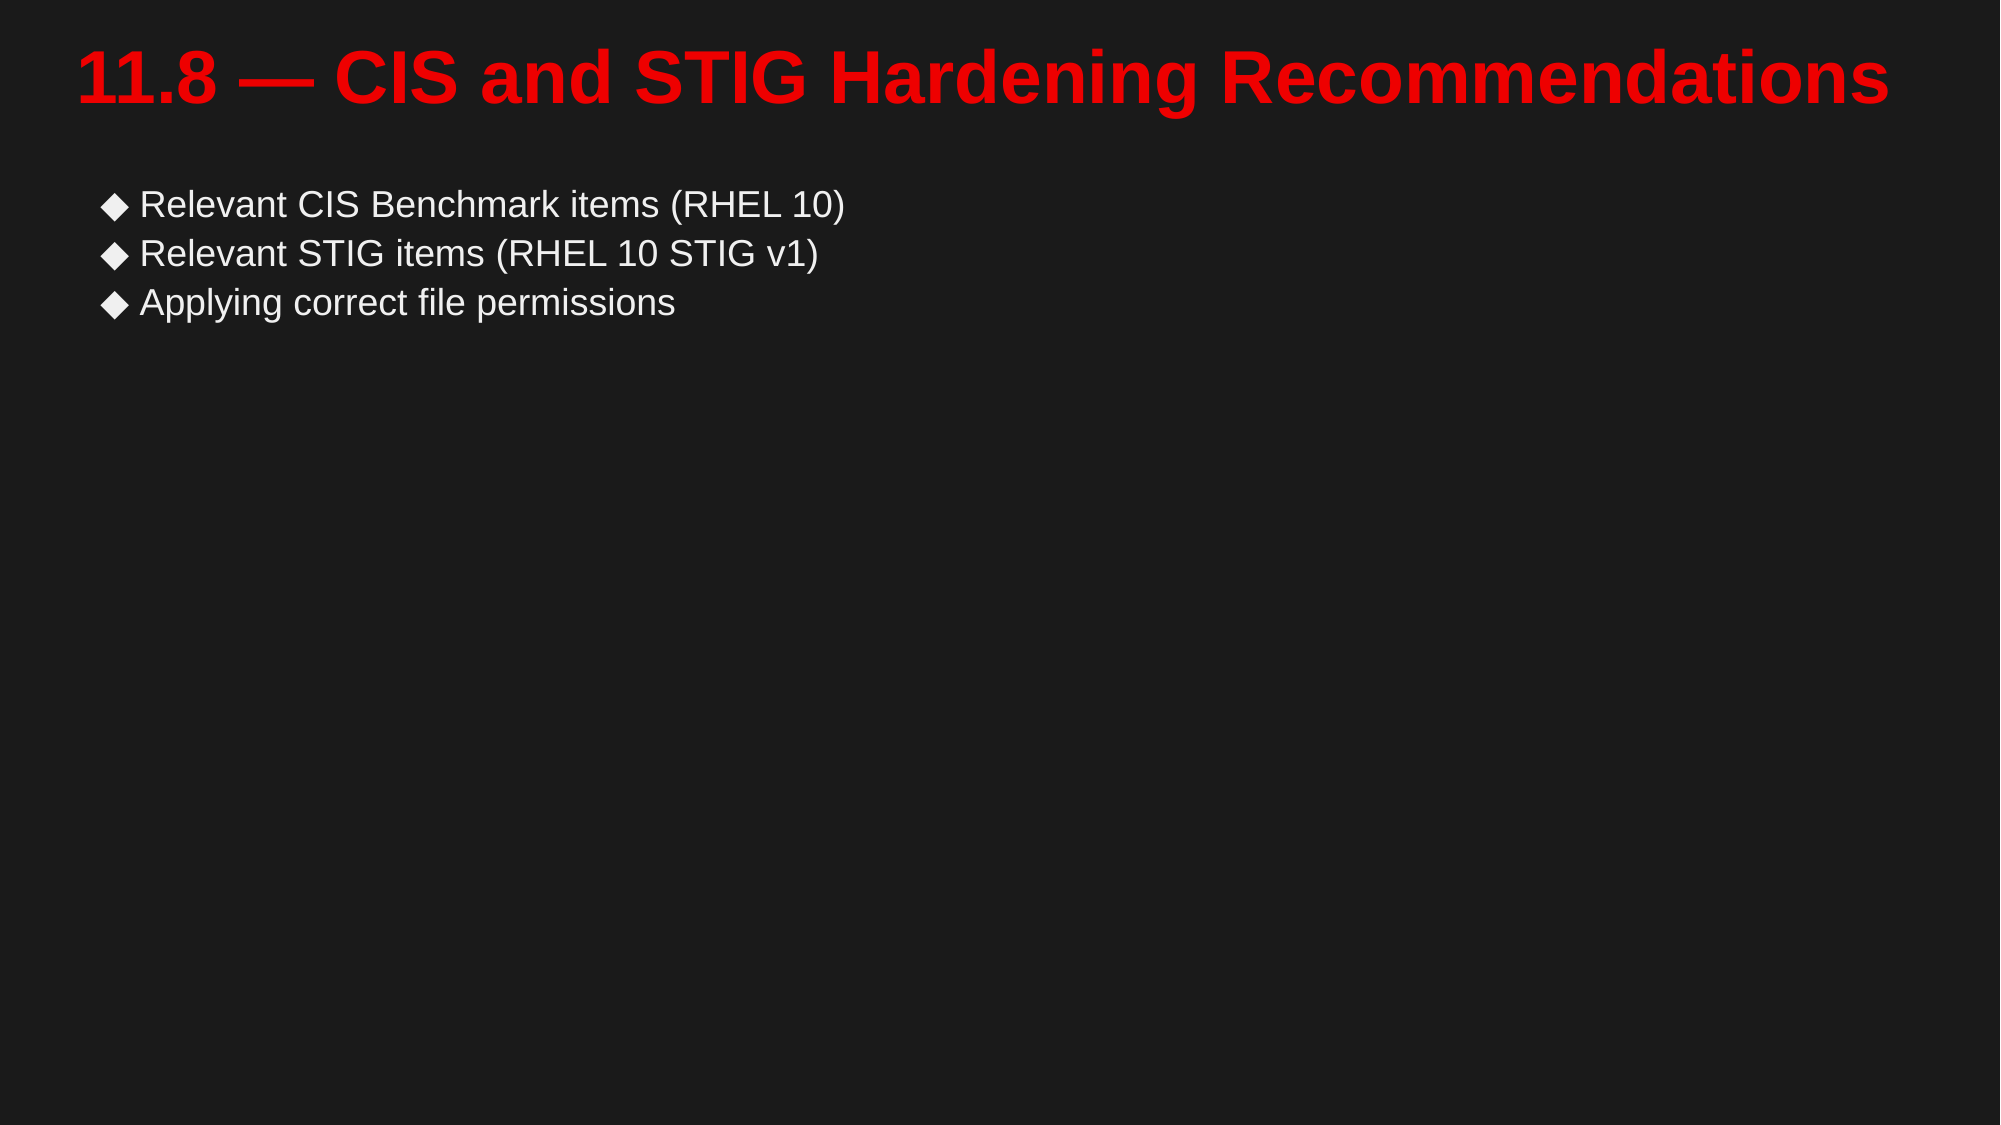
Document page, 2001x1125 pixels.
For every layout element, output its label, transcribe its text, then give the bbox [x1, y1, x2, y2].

text_box 11.8 — CIS and STIG Hardening Recommendations [59, 23, 1942, 154]
text_box ◆ Relevant CIS Benchmark items (RHEL 10) ◆ Relevant STIG items (RHEL 10 STIG v1) ◆ Applying correct file permissions [59, 171, 1942, 1087]
